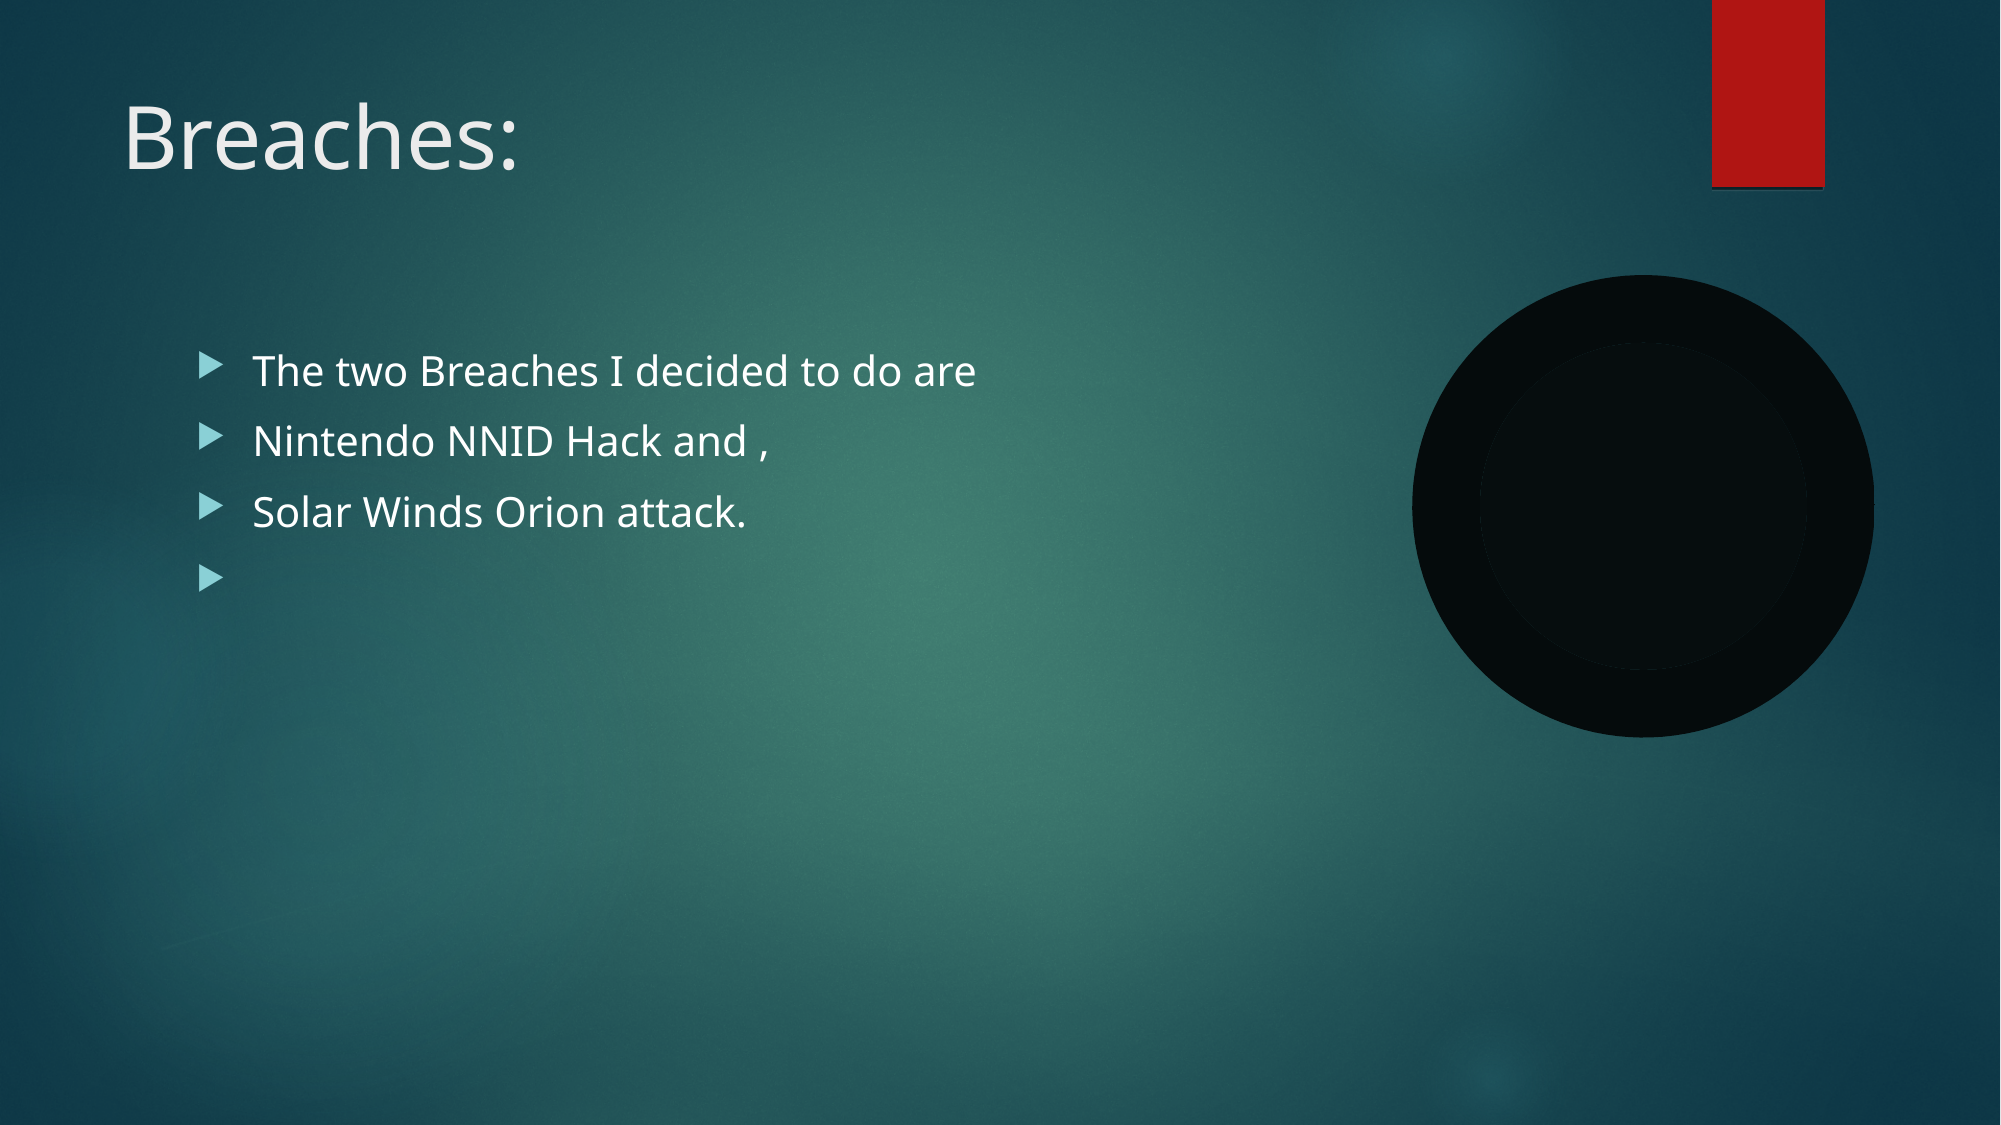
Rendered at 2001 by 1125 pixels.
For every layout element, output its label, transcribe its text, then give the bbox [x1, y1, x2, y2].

list The two Breaches I decided to do are Nintendo NNID Hack and , Solar Winds Orion attack. [181, 336, 1649, 1026]
title Breaches: [106, 74, 1649, 305]
